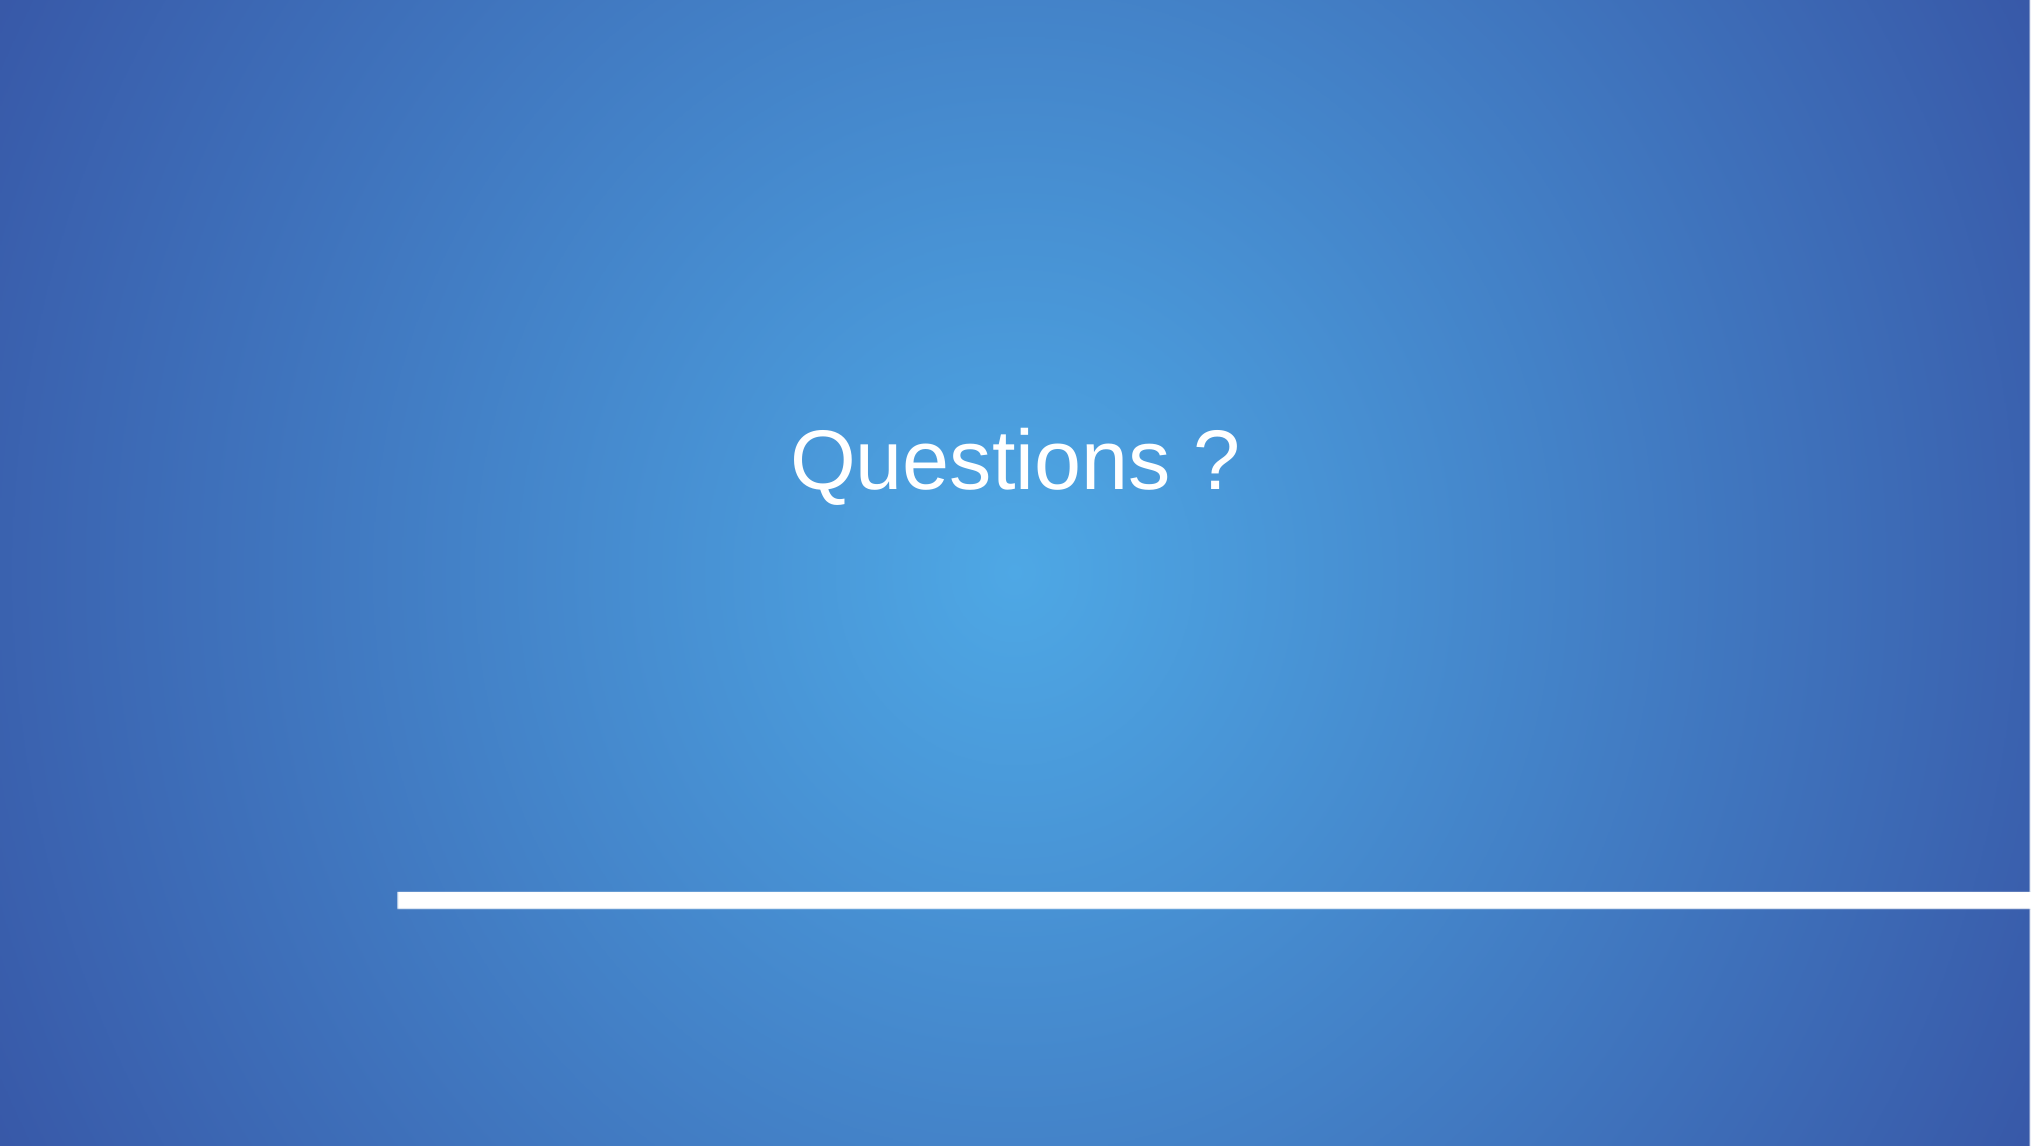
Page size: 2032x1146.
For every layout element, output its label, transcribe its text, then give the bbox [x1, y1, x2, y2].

picture [0, 0, 2032, 1146]
title Questions ? [101, 45, 1930, 875]
